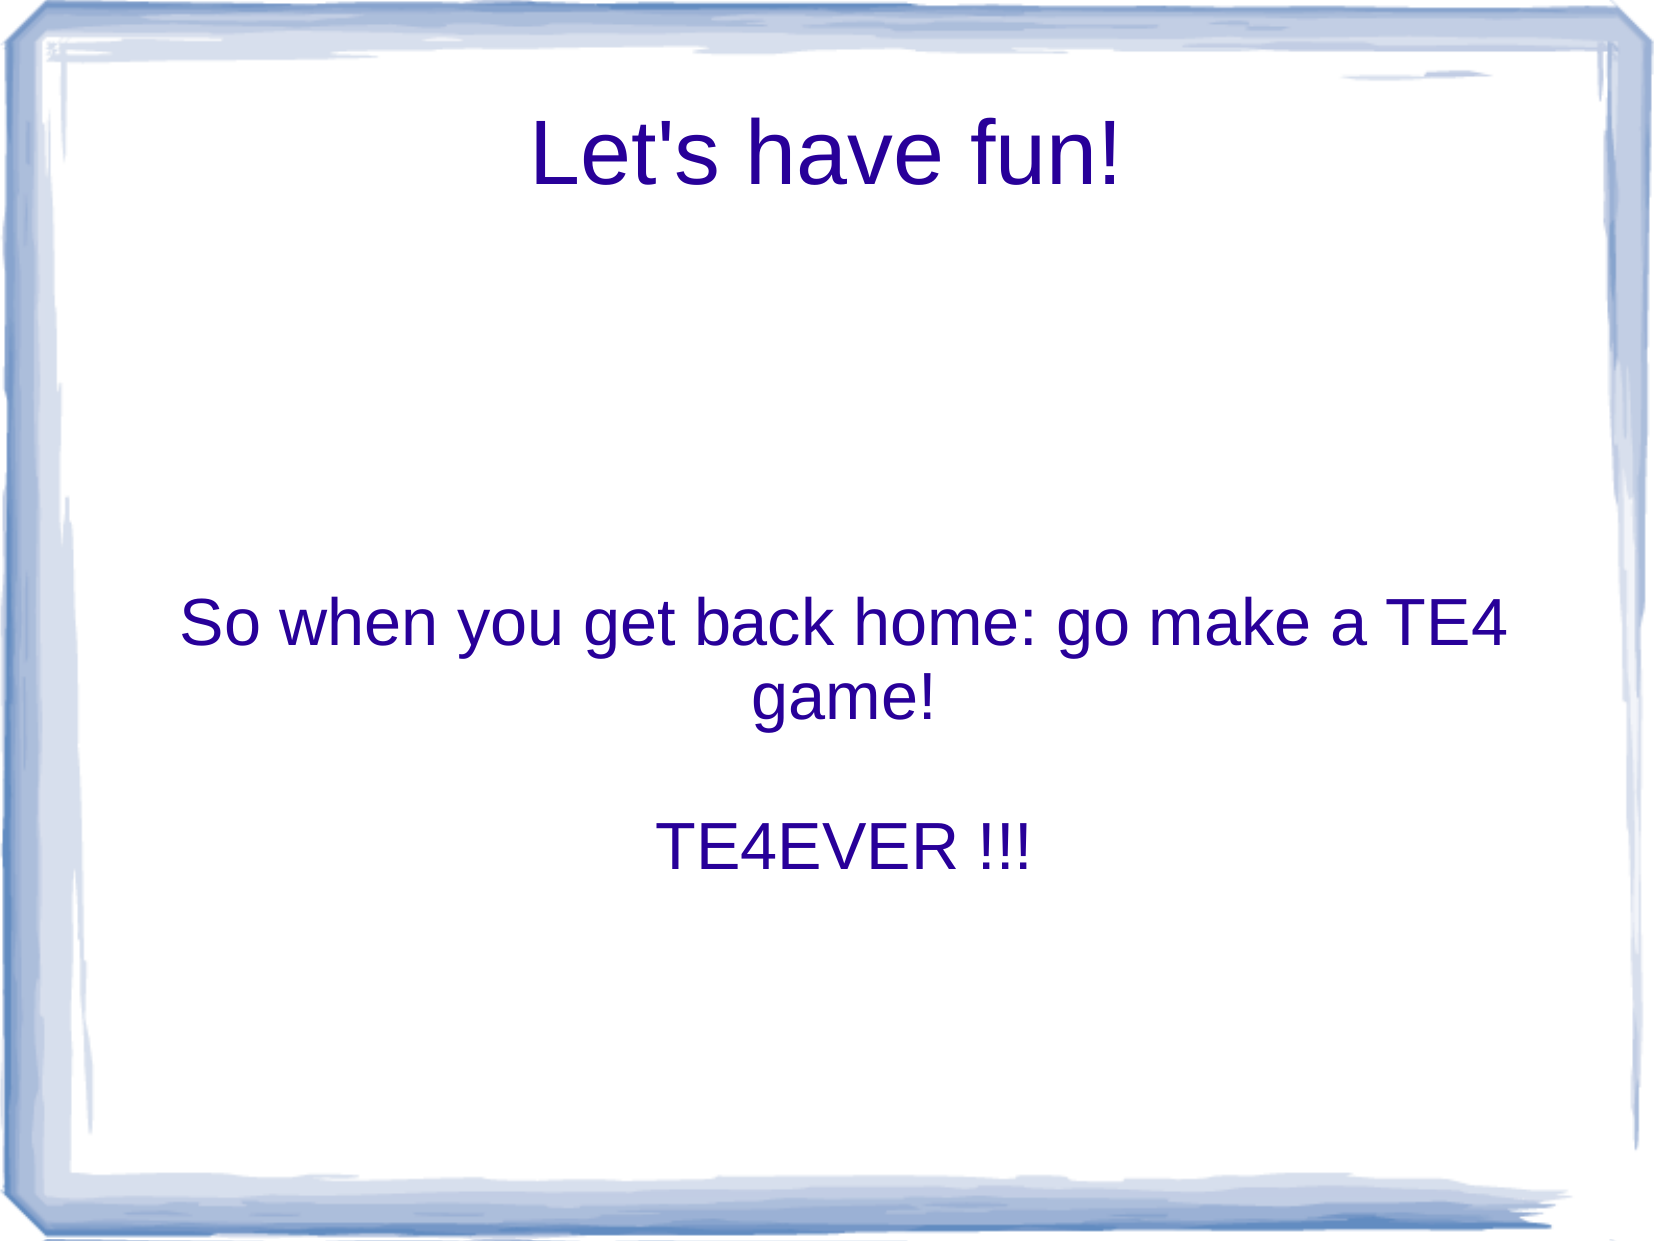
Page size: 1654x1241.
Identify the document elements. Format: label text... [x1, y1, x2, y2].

picture [0, 0, 1654, 1241]
title Let's have fun! [82, 49, 1571, 257]
subtitle So when you get back home: go make a TE4 game! TE4EVER !!! [118, 324, 1571, 1144]
